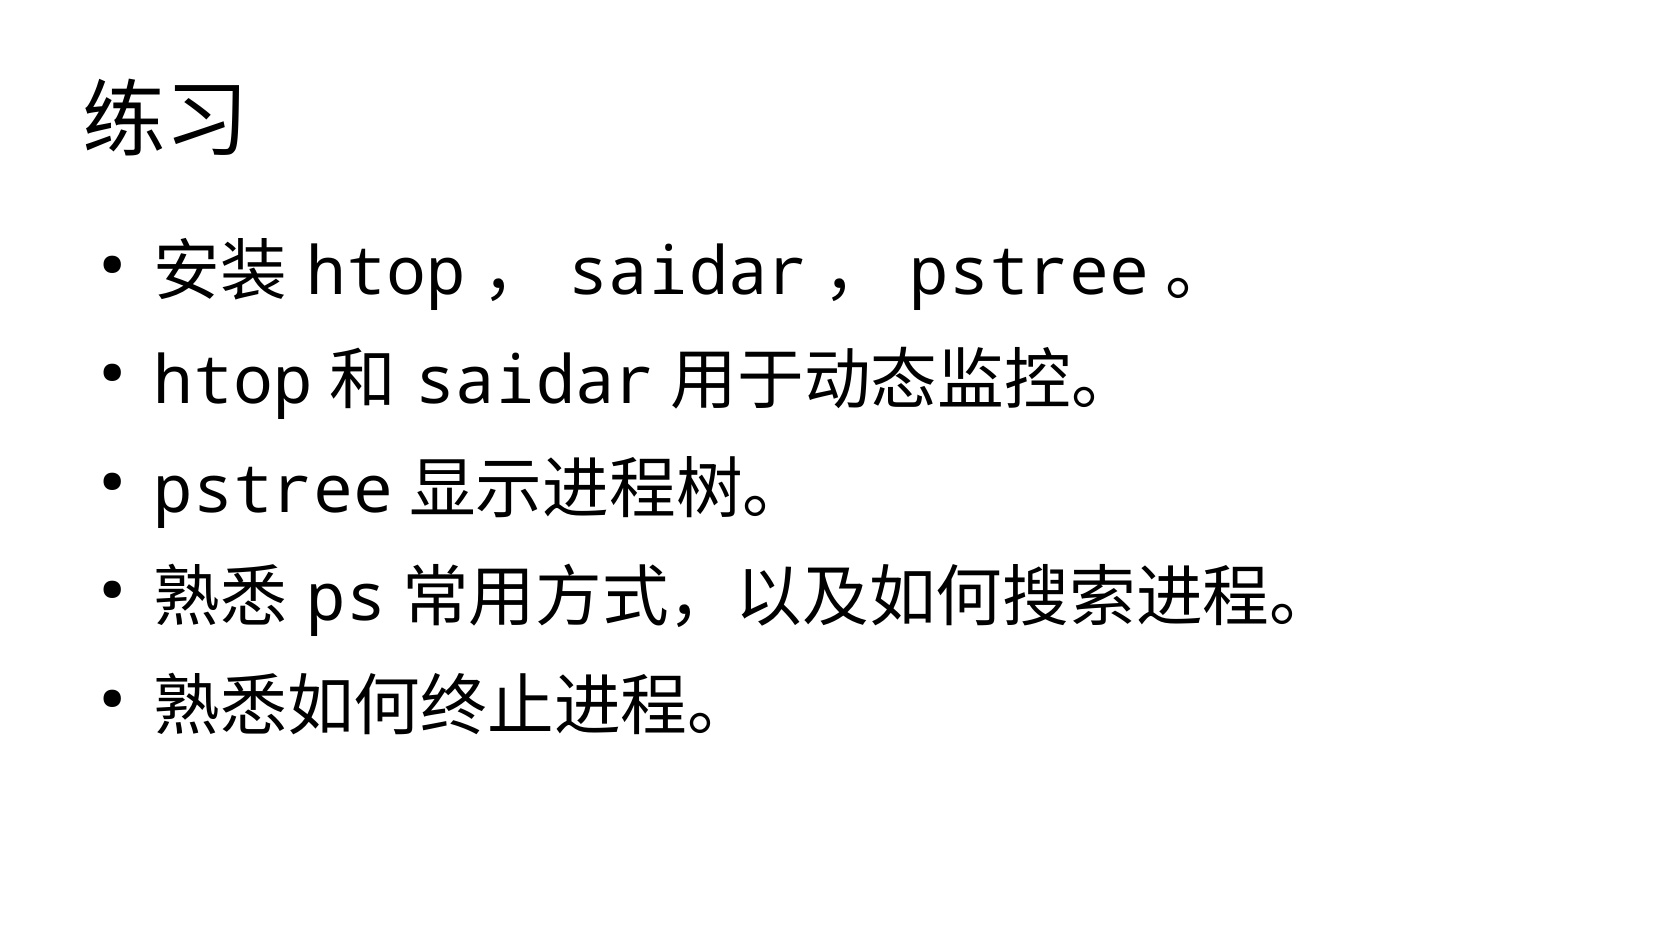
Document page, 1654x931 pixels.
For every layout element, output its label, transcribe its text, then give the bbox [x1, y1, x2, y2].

list 安装htop，saidar，pstree。 htop和saidar用于动态监控。 pstree显示进程树。 熟悉ps常用方式，以及如何搜索进程。 熟悉如何终止进程。 [82, 217, 1571, 758]
title 练习 [82, 37, 1571, 189]
